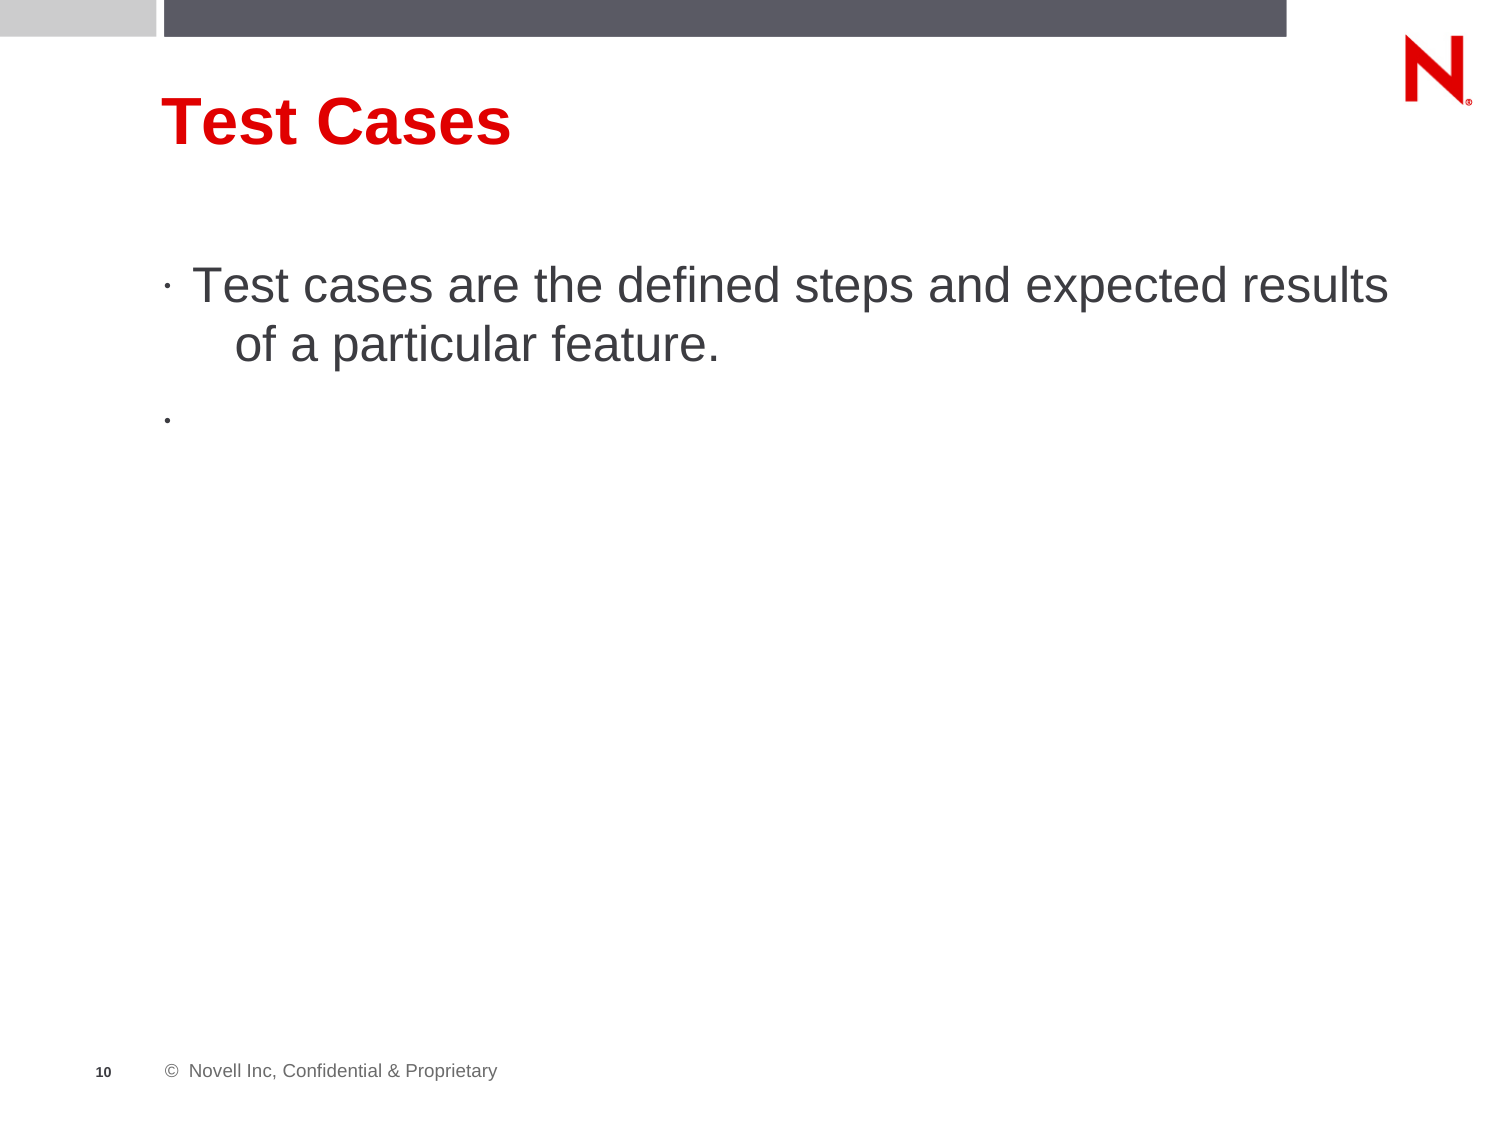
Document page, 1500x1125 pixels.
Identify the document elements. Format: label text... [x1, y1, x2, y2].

title Test Cases [161, 41, 1383, 205]
list Test cases are the defined steps and expected results of a particular feature. [163, 254, 1404, 986]
picture [1403, 32, 1473, 107]
